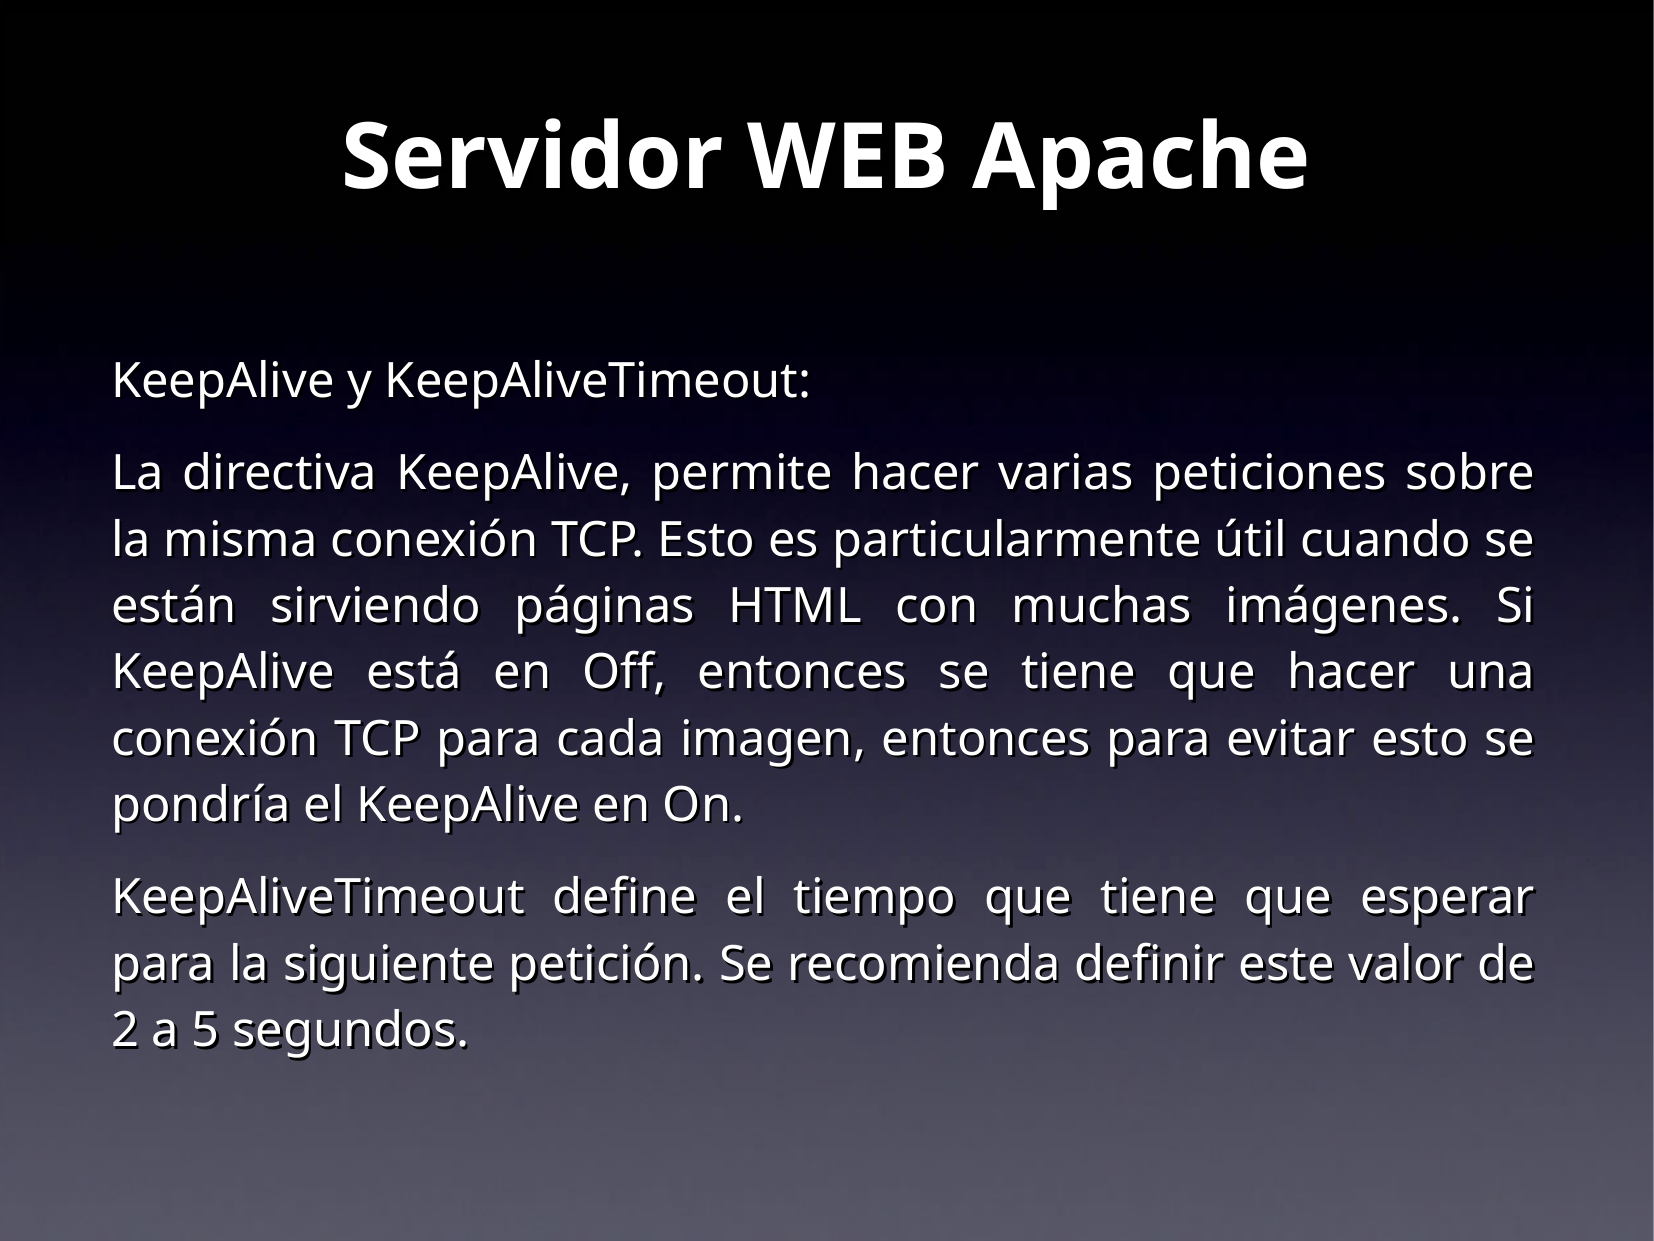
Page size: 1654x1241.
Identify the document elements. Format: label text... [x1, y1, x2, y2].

list KeepAlive y KeepAliveTimeout: La directiva KeepAlive, permite hacer varias peticiones sobre la misma conexión TCP. Esto es particularmente útil cuando se están sirviendo páginas HTML con muchas imágenes. Si KeepAlive está en Off, entonces se tiene que hacer una conexión TCP para cada imagen, entonces para evitar esto se pondría el KeepAlive en On. KeepAliveTimeout define el tiempo que tiene que esperar para la siguiente petición. Se recomienda definir este valor de 2 a 5 segundos. [47, 345, 1536, 1065]
title Servidor WEB Apache [82, 49, 1571, 257]
picture [0, 0, 1654, 1241]
